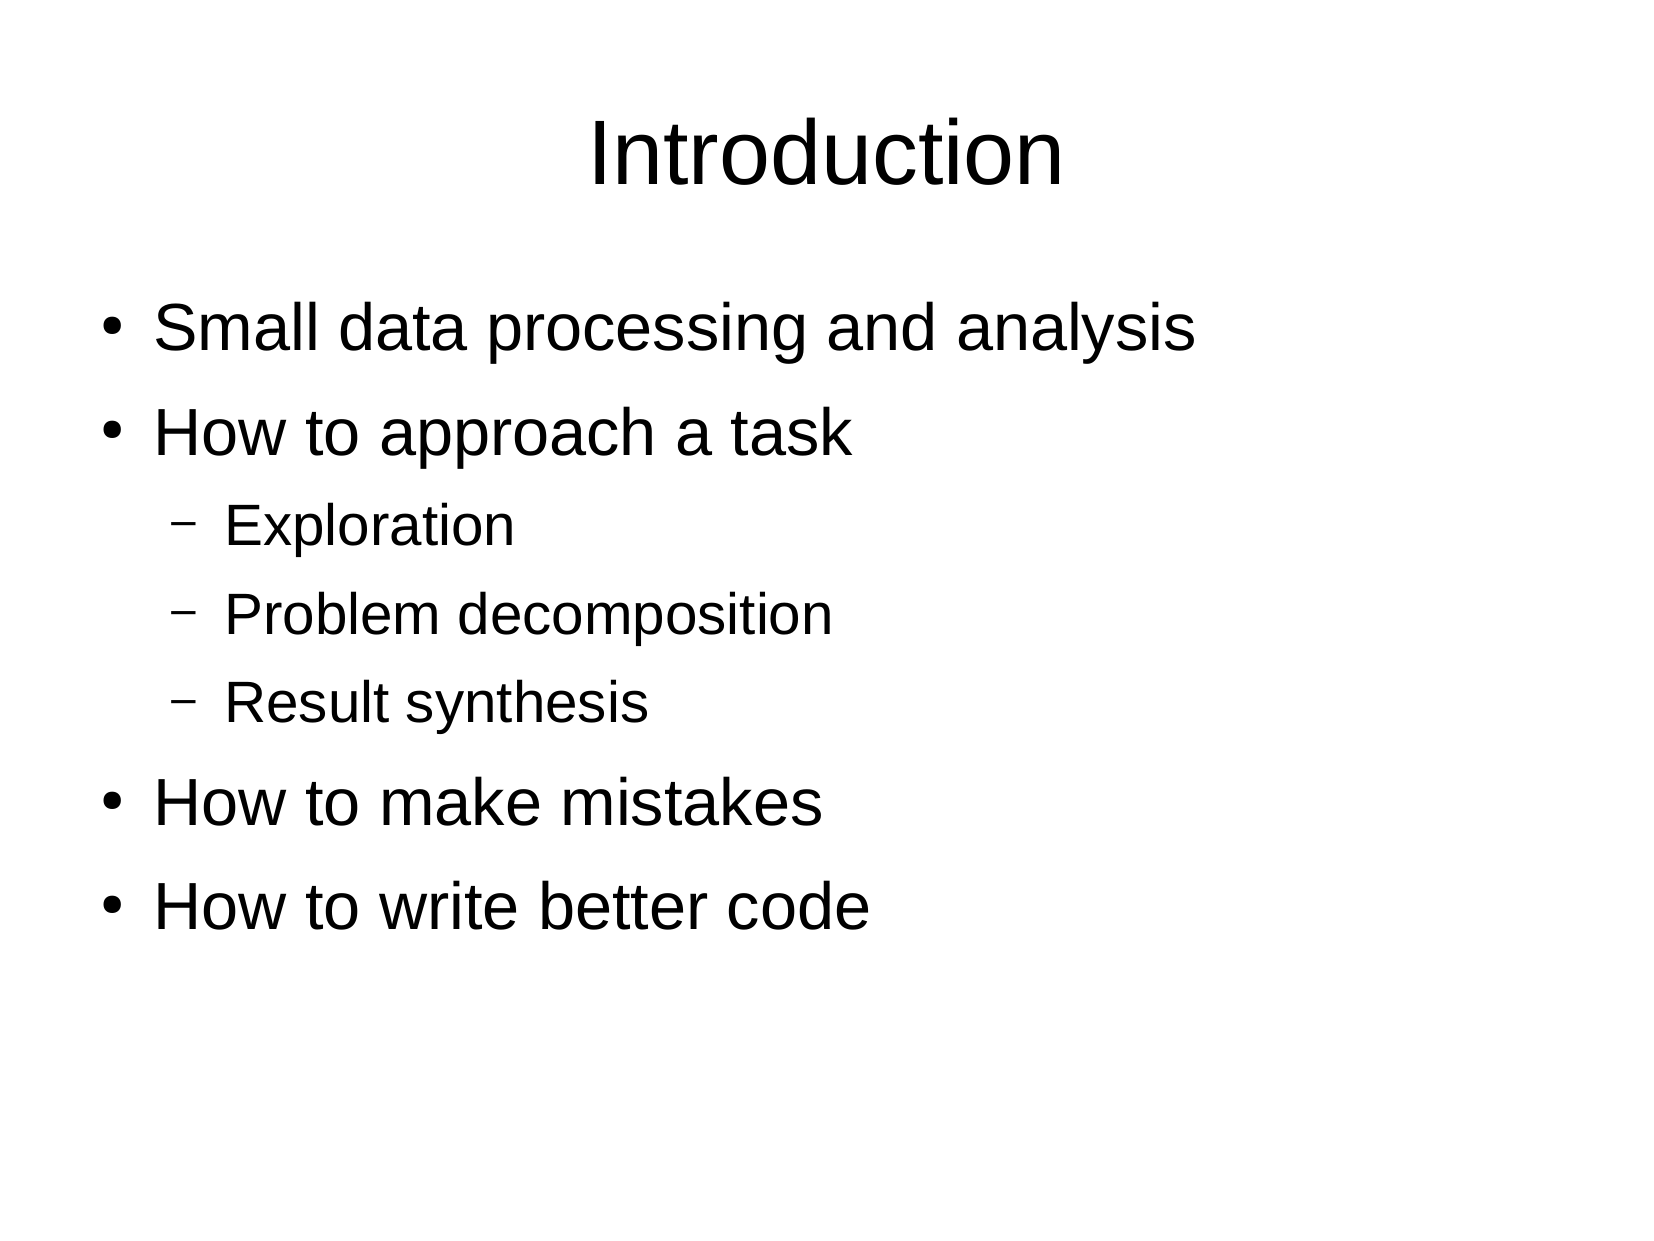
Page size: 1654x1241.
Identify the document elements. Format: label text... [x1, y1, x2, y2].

list Small data processing and analysis How to approach a task Exploration Problem decomposition Result synthesis How to make mistakes How to write better code [82, 290, 1571, 1010]
title Introduction [82, 49, 1571, 257]
